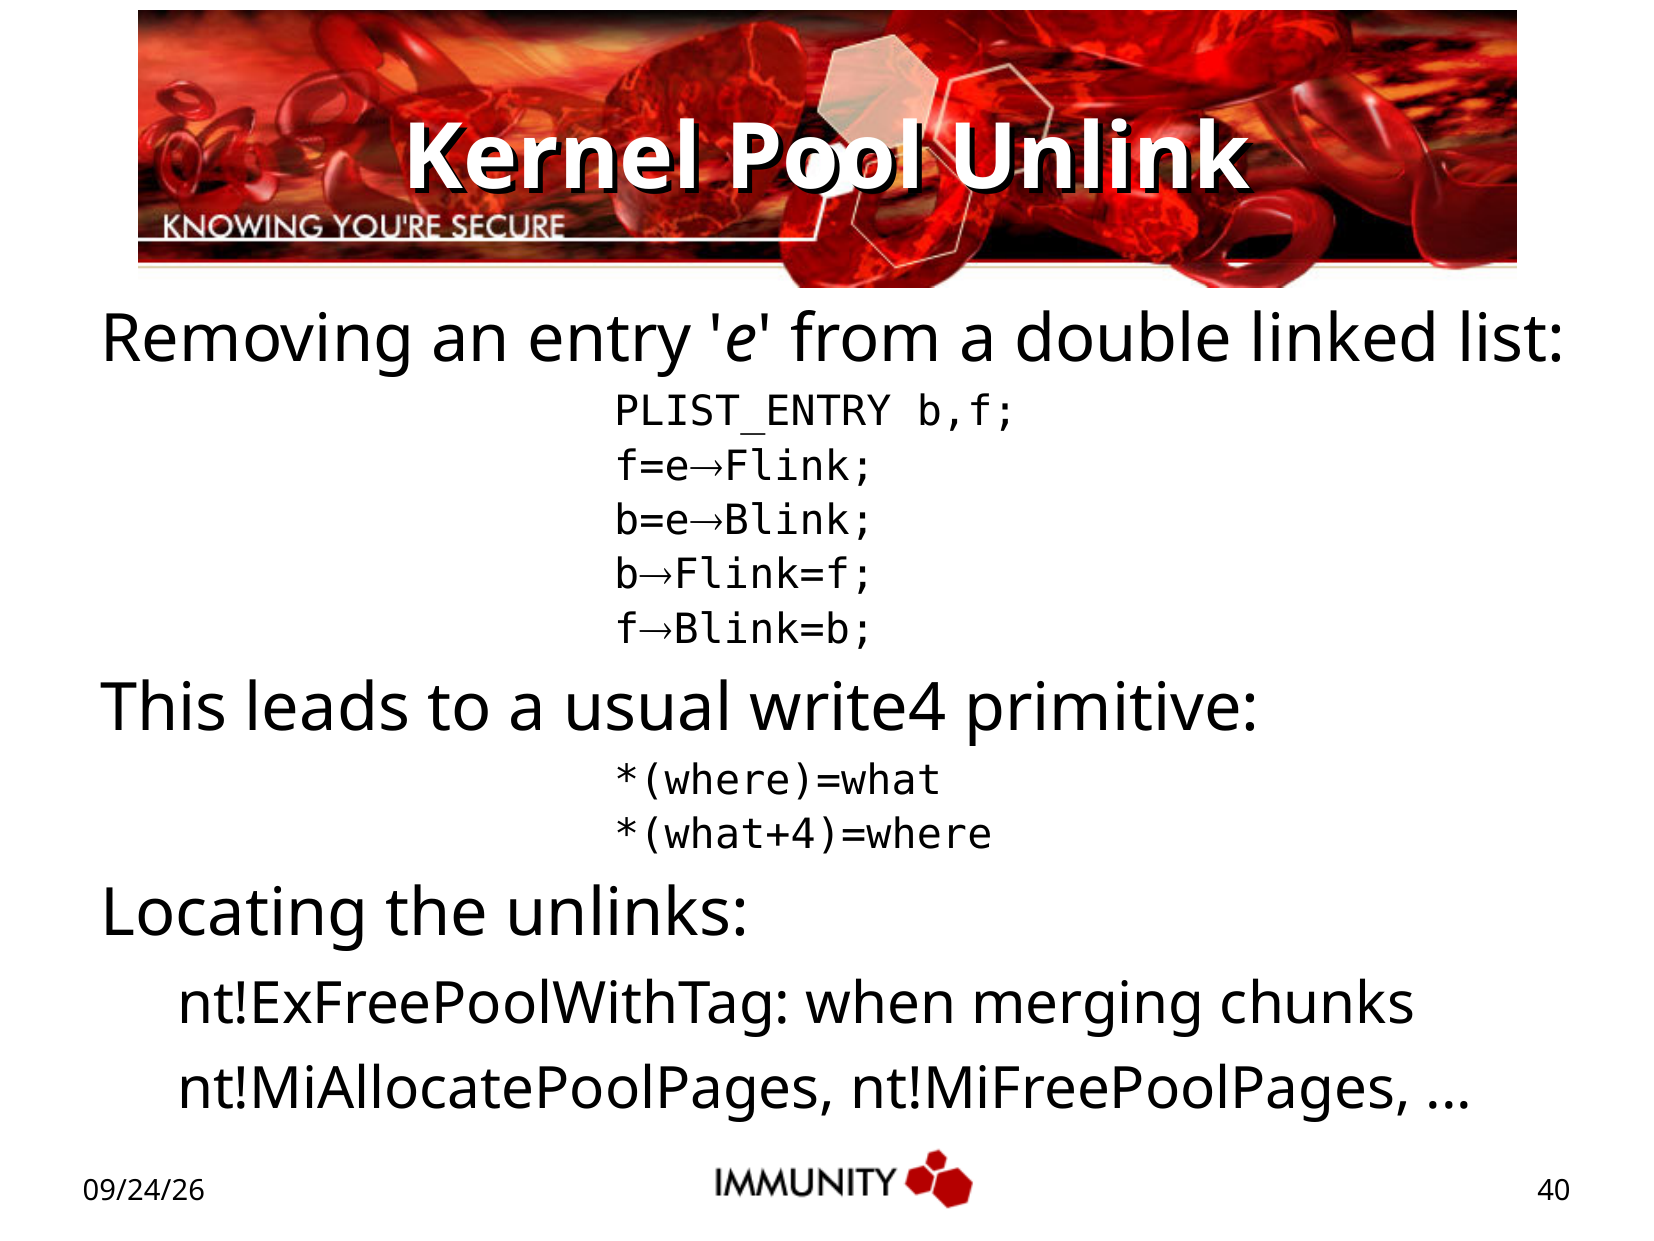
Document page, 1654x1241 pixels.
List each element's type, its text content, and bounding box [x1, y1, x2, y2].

picture [138, 250, 1517, 288]
picture [694, 1130, 984, 1235]
list Removing an entry 'e' from a double linked list: PLIST_ENTRY b,f; f=eFlink; b=eBlink; bFlink=f; fBlink=b; This leads to a usual write4 primitive: *(where)=what *(what+4)=where Locating the unlinks: nt!ExFreePoolWithTag: when merging chunks nt!MiAllocatePoolPages, nt!MiFreePoolPages, ... [82, 290, 1571, 1102]
title Kernel Pool Unlink [82, 56, 1571, 250]
picture [138, 10, 1517, 56]
